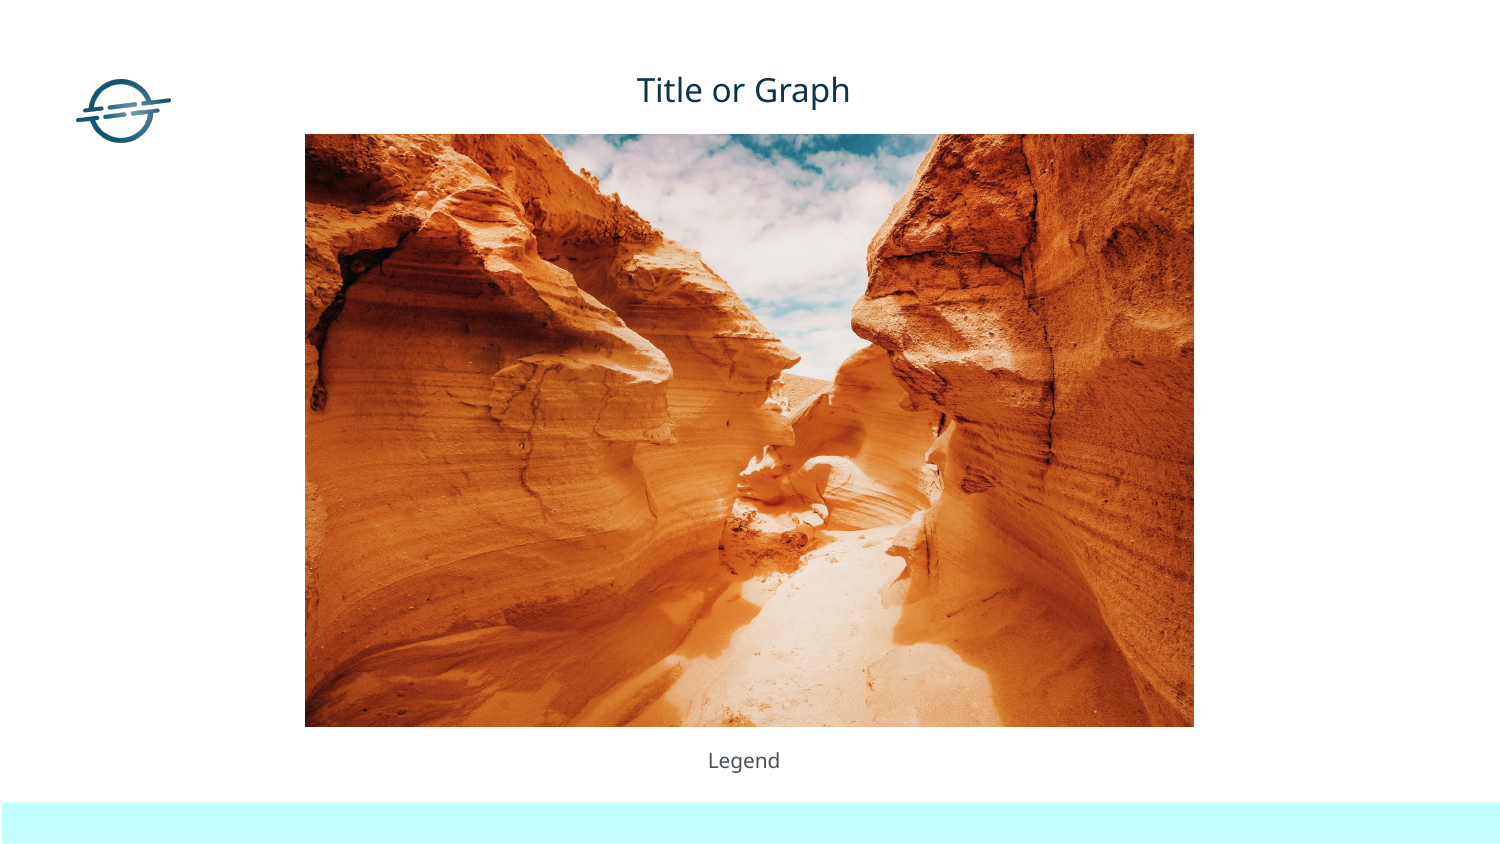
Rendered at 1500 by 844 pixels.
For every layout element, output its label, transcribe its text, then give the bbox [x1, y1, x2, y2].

picture [76, 79, 171, 143]
text_box [1, 802, 1500, 844]
title Title or Graph [308, 53, 1180, 117]
picture [305, 134, 1194, 727]
title Legend [106, 732, 1382, 785]
